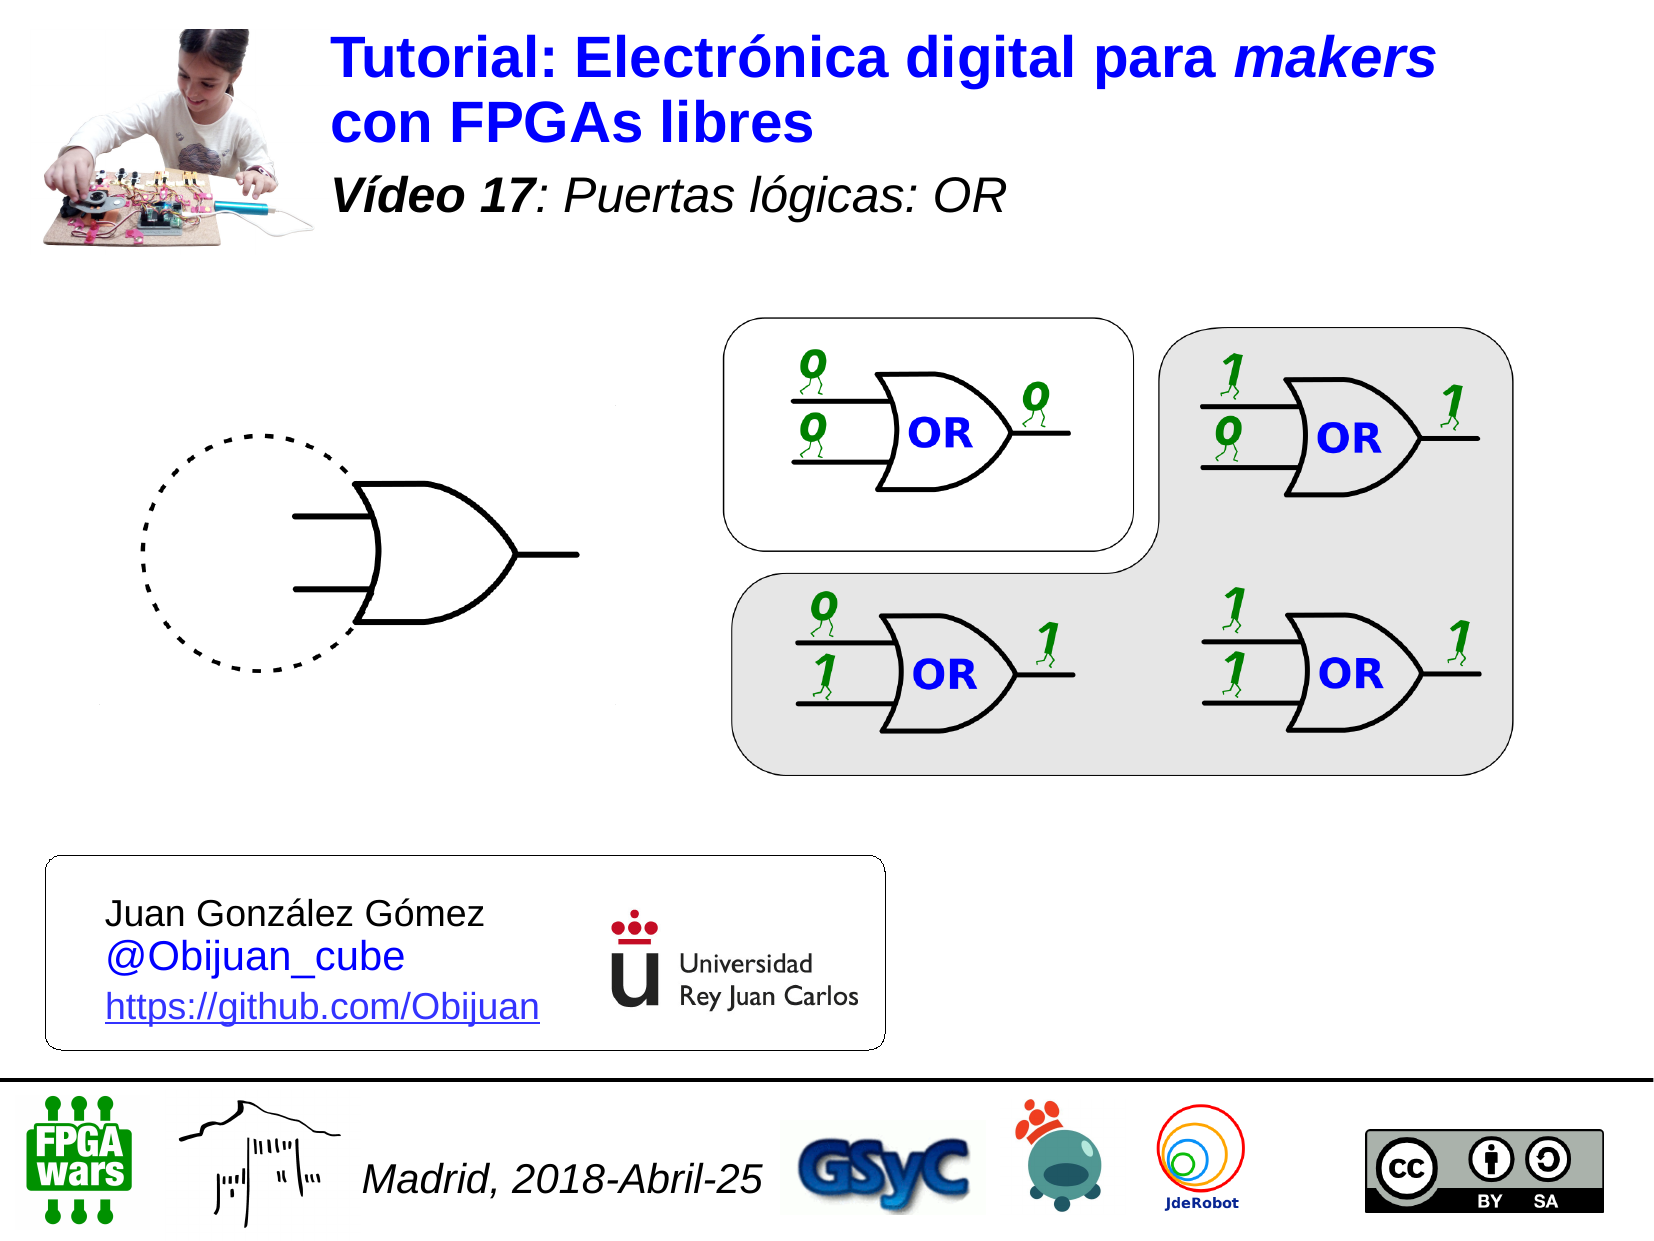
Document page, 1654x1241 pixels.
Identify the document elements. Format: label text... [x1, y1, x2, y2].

text_box https://github.com/Obijuan [90, 978, 556, 1036]
text_box @Obijuan_cube [90, 925, 451, 1001]
title Tutorial: Electrónica digital para makers con FPGAs libres [330, 15, 1471, 139]
picture [780, 1120, 986, 1216]
picture [98, 404, 616, 706]
text_box Vídeo 17: Puertas lógicas: OR [330, 139, 1561, 251]
picture [15, 1095, 150, 1231]
picture [660, 271, 1563, 826]
text_box Juan González Gómez [90, 885, 601, 946]
picture [1365, 1120, 1604, 1221]
text_box Madrid, 2018-Abril-25 [360, 1155, 766, 1203]
picture [595, 899, 871, 1021]
picture [30, 29, 331, 256]
text_box [45, 855, 886, 1051]
picture [1000, 1099, 1126, 1216]
picture [1140, 1094, 1261, 1216]
picture [165, 1089, 361, 1241]
